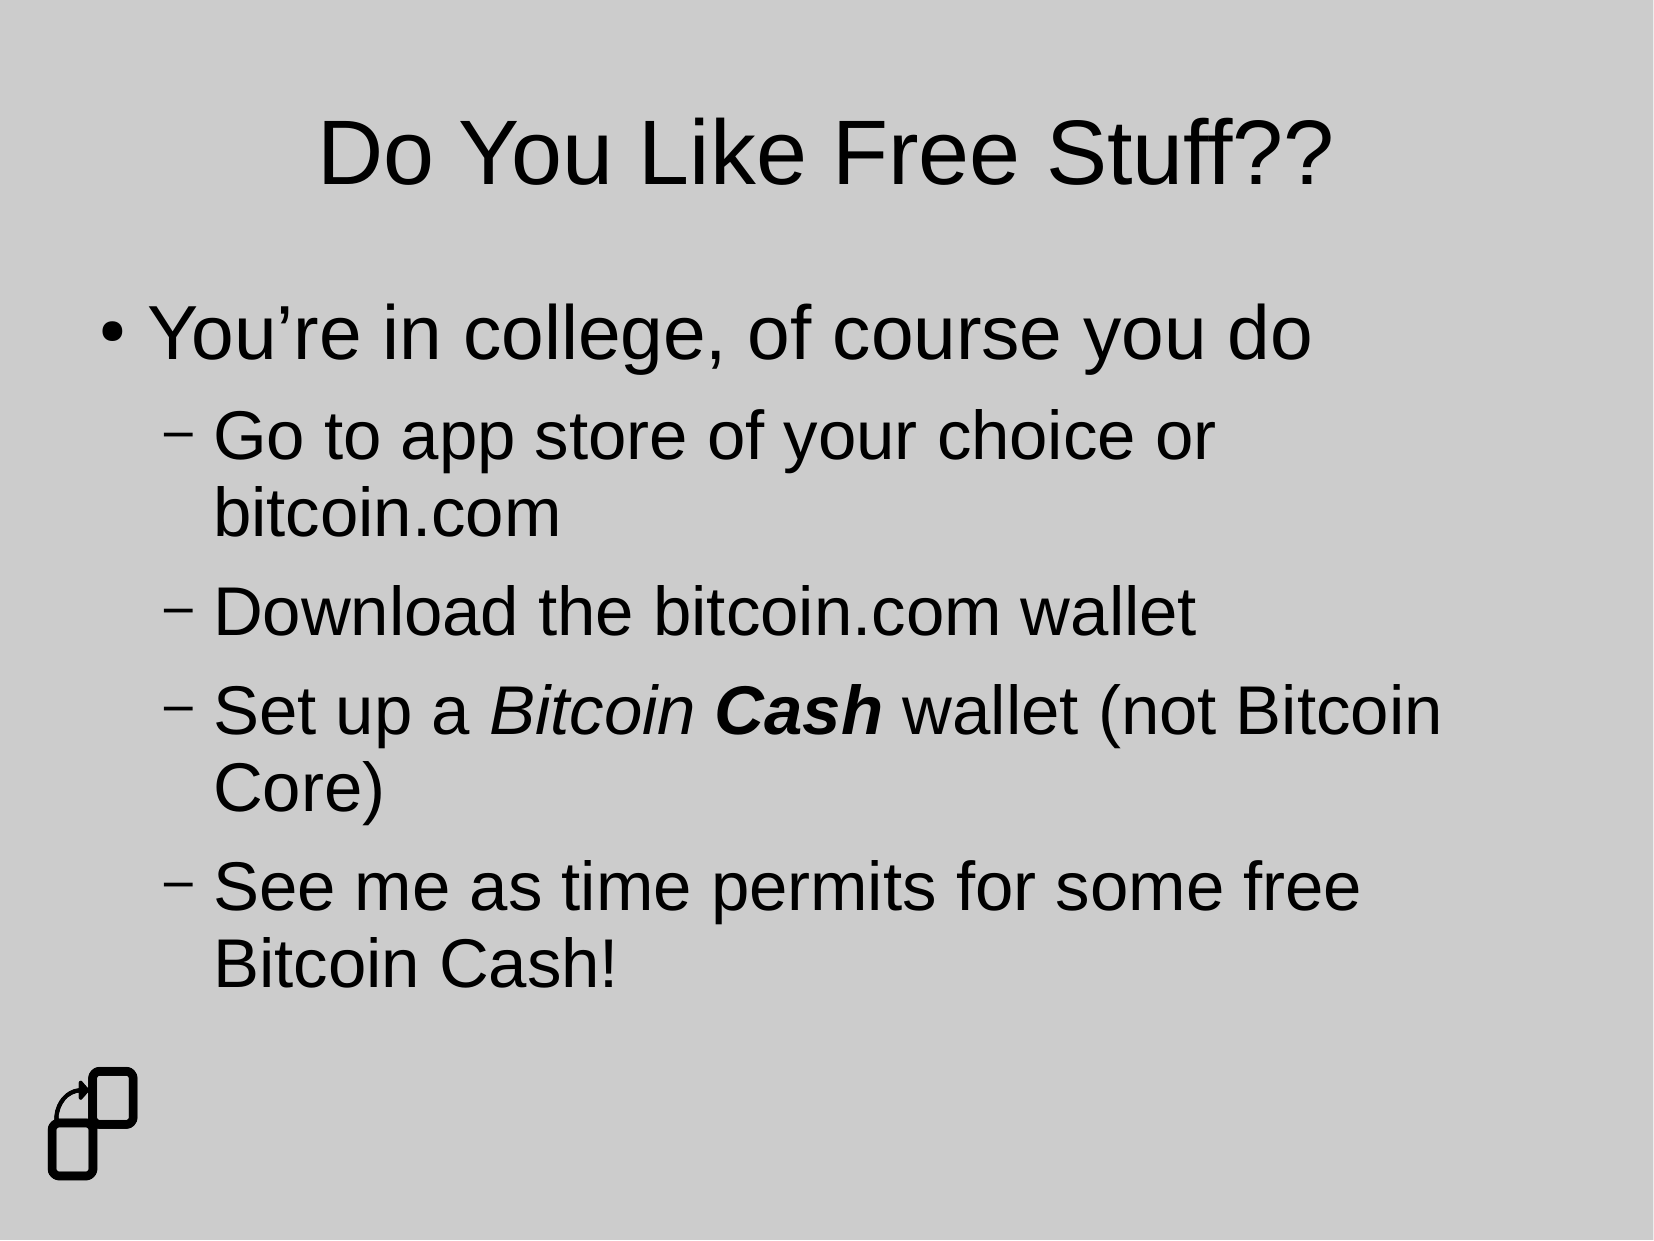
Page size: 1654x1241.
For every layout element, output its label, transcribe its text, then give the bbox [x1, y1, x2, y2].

list You’re in college, of course you do Go to app store of your choice or bitcoin.com Download the bitcoin.com wallet Set up a Bitcoin Cash wallet (not Bitcoin Core) See me as time permits for some free Bitcoin Cash! [82, 290, 1571, 1010]
title Do You Like Free Stuff?? [82, 49, 1571, 257]
picture [30, 1062, 153, 1186]
